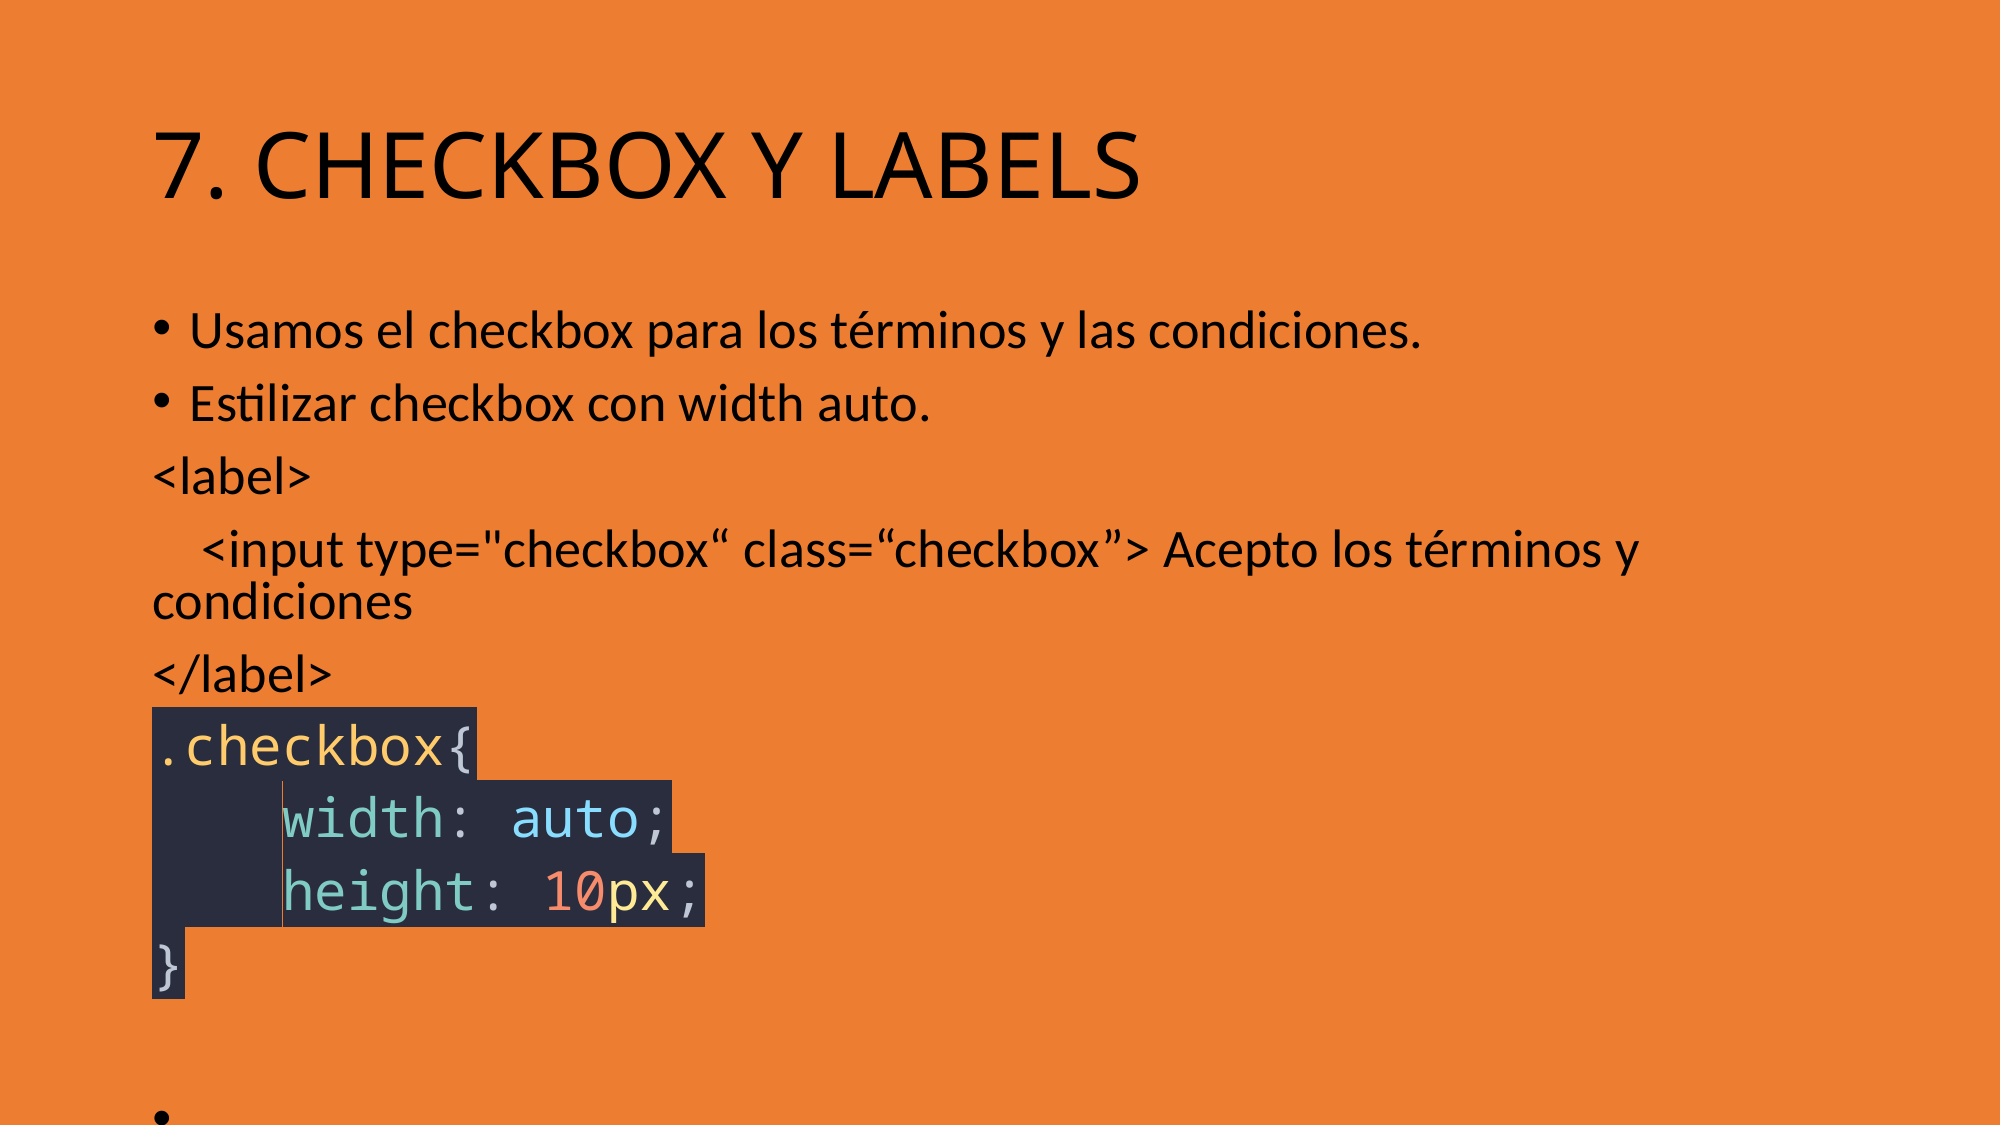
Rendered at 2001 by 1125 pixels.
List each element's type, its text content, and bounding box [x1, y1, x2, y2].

list Usamos el checkbox para los términos y las condiciones. Estilizar checkbox con width auto. <label> <input type="checkbox“ class=“checkbox”> Acepto los términos y condiciones </label> .checkbox{ width: auto; height: 10px; } [137, 299, 1863, 1014]
title 7. CHECKBOX Y LABELS [137, 59, 1863, 278]
